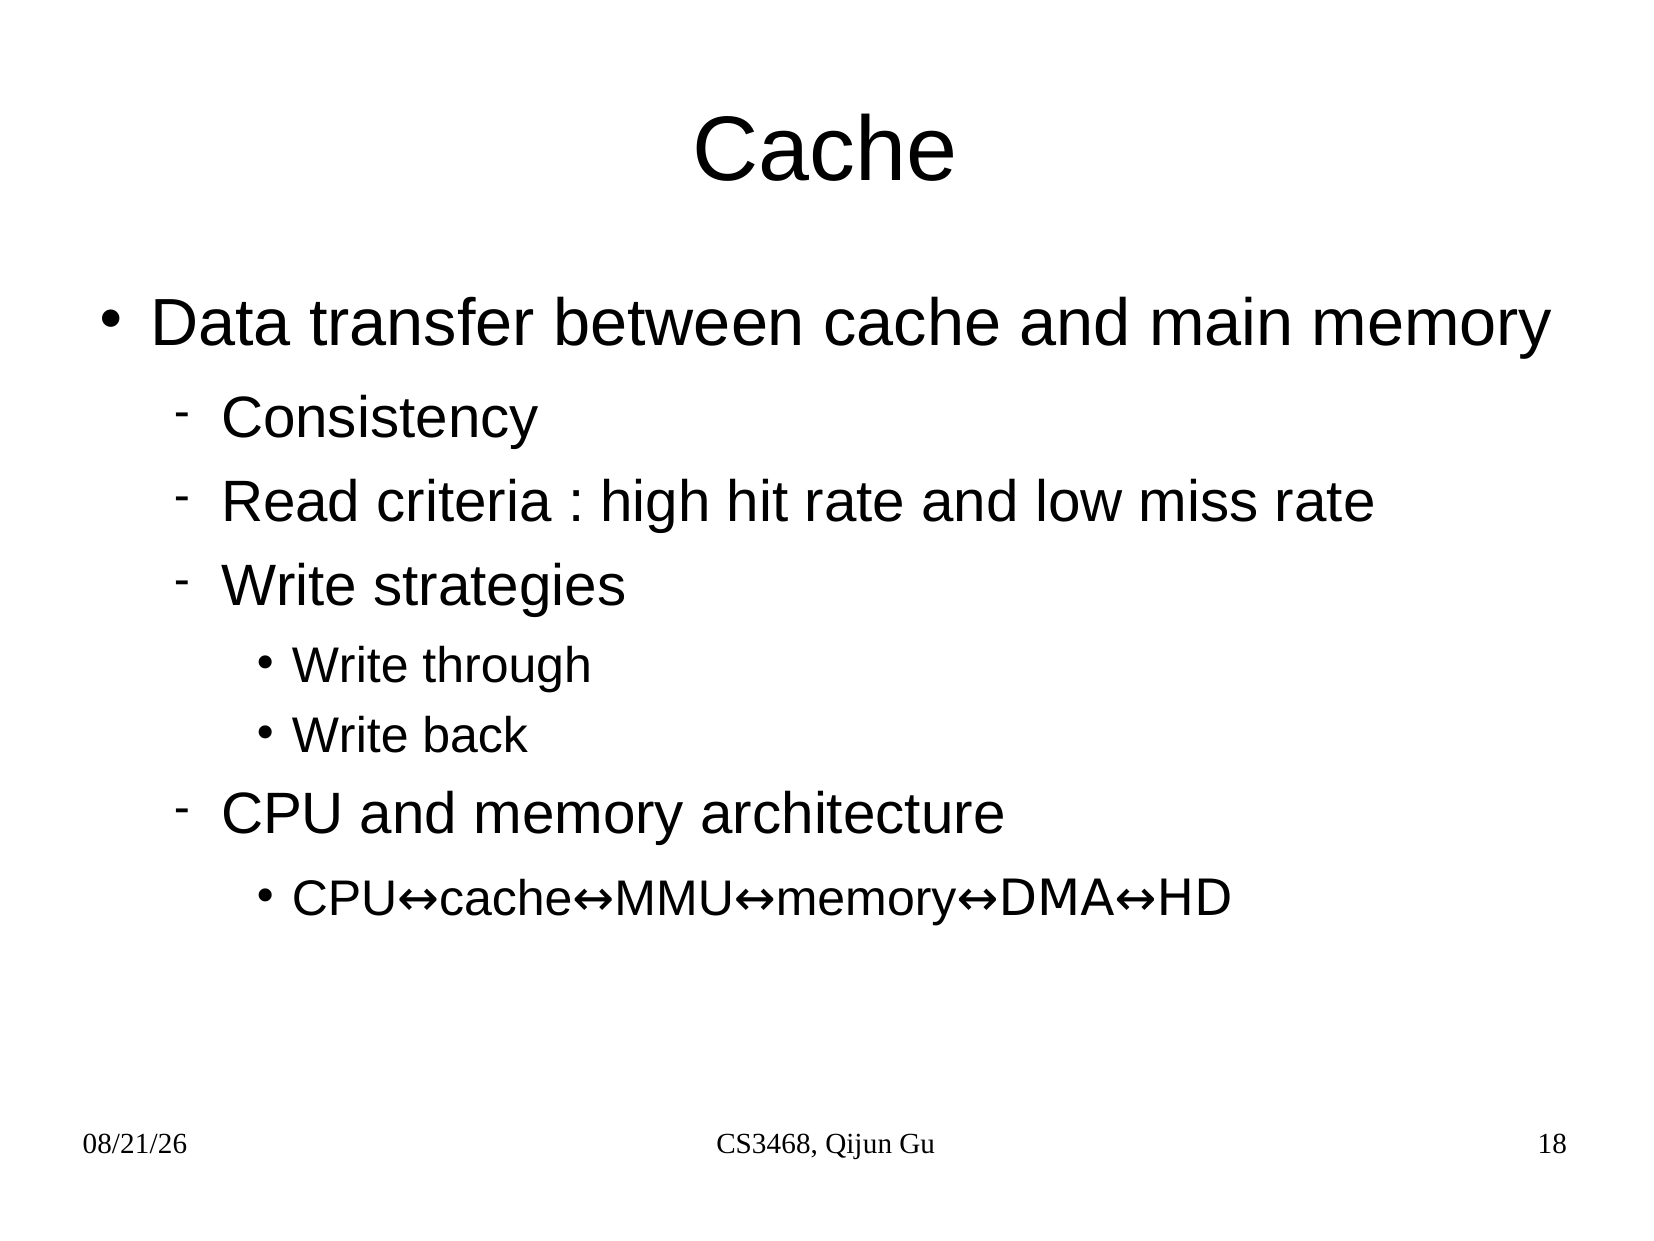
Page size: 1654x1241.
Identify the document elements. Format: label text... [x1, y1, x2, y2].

title Cache [82, 56, 1568, 247]
list Data transfer between cache and main memory Consistency Read criteria : high hit rate and low miss rate Write strategies Write through Write back CPU and memory architecture CPU↔cache↔MMU↔memory↔DMA↔HD [82, 290, 1568, 1092]
